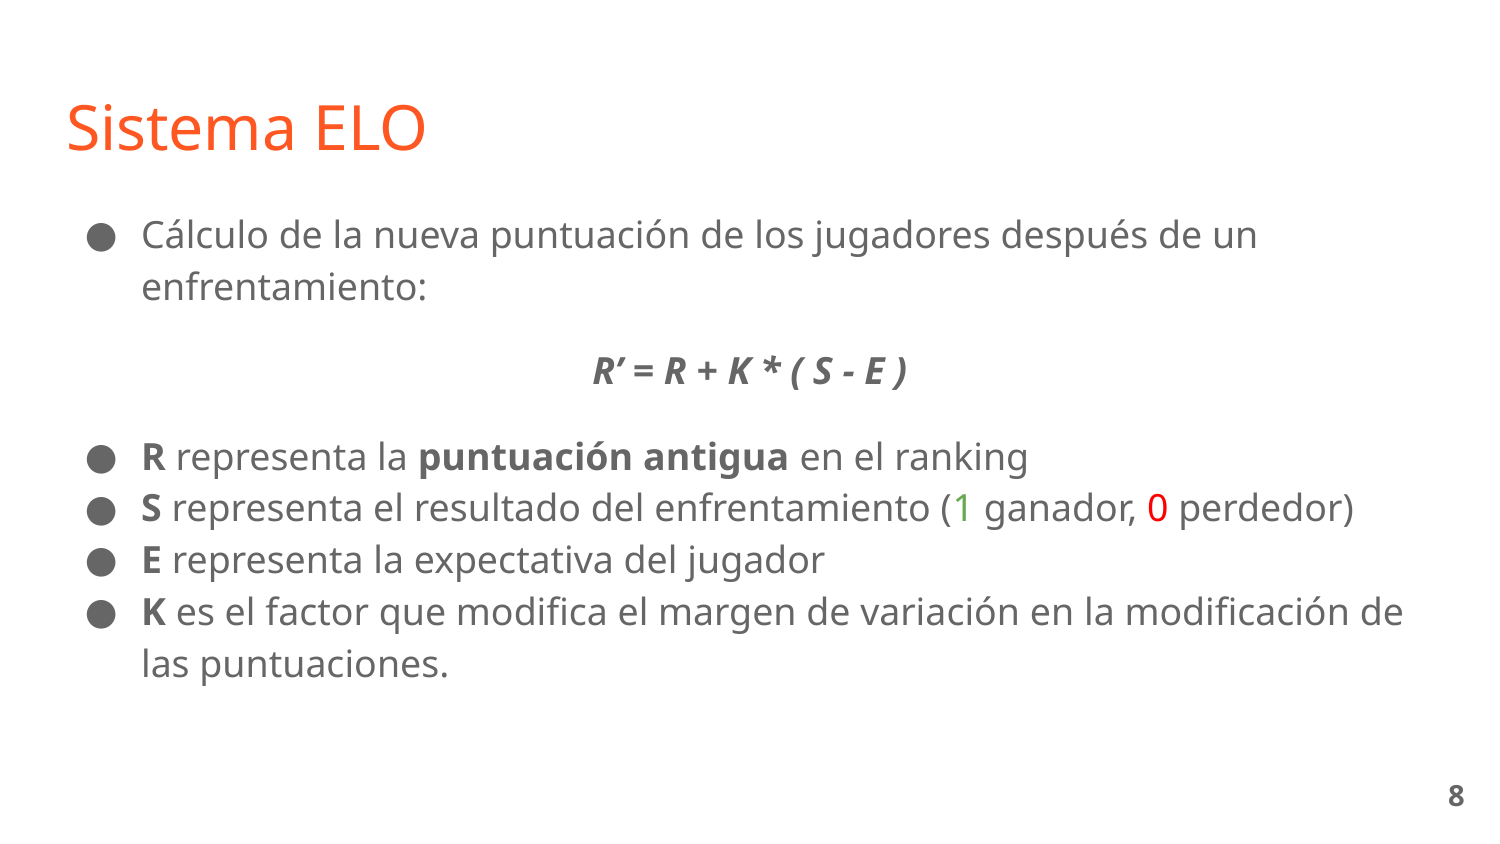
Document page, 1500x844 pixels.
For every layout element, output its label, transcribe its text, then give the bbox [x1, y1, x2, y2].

list Cálculo de la nueva puntuación de los jugadores después de un enfrentamiento: R’ = R + K * ( S - E ) R representa la puntuación antigua en el ranking S representa el resultado del enfrentamiento (1 ganador, 0 perdedor) E representa la expectativa del jugador K es el factor que modifica el margen de variación en la modificación de las puntuaciones. [51, 189, 1449, 805]
slide_number <number> [1389, 764, 1480, 830]
title Sistema ELO [51, 72, 1449, 167]
